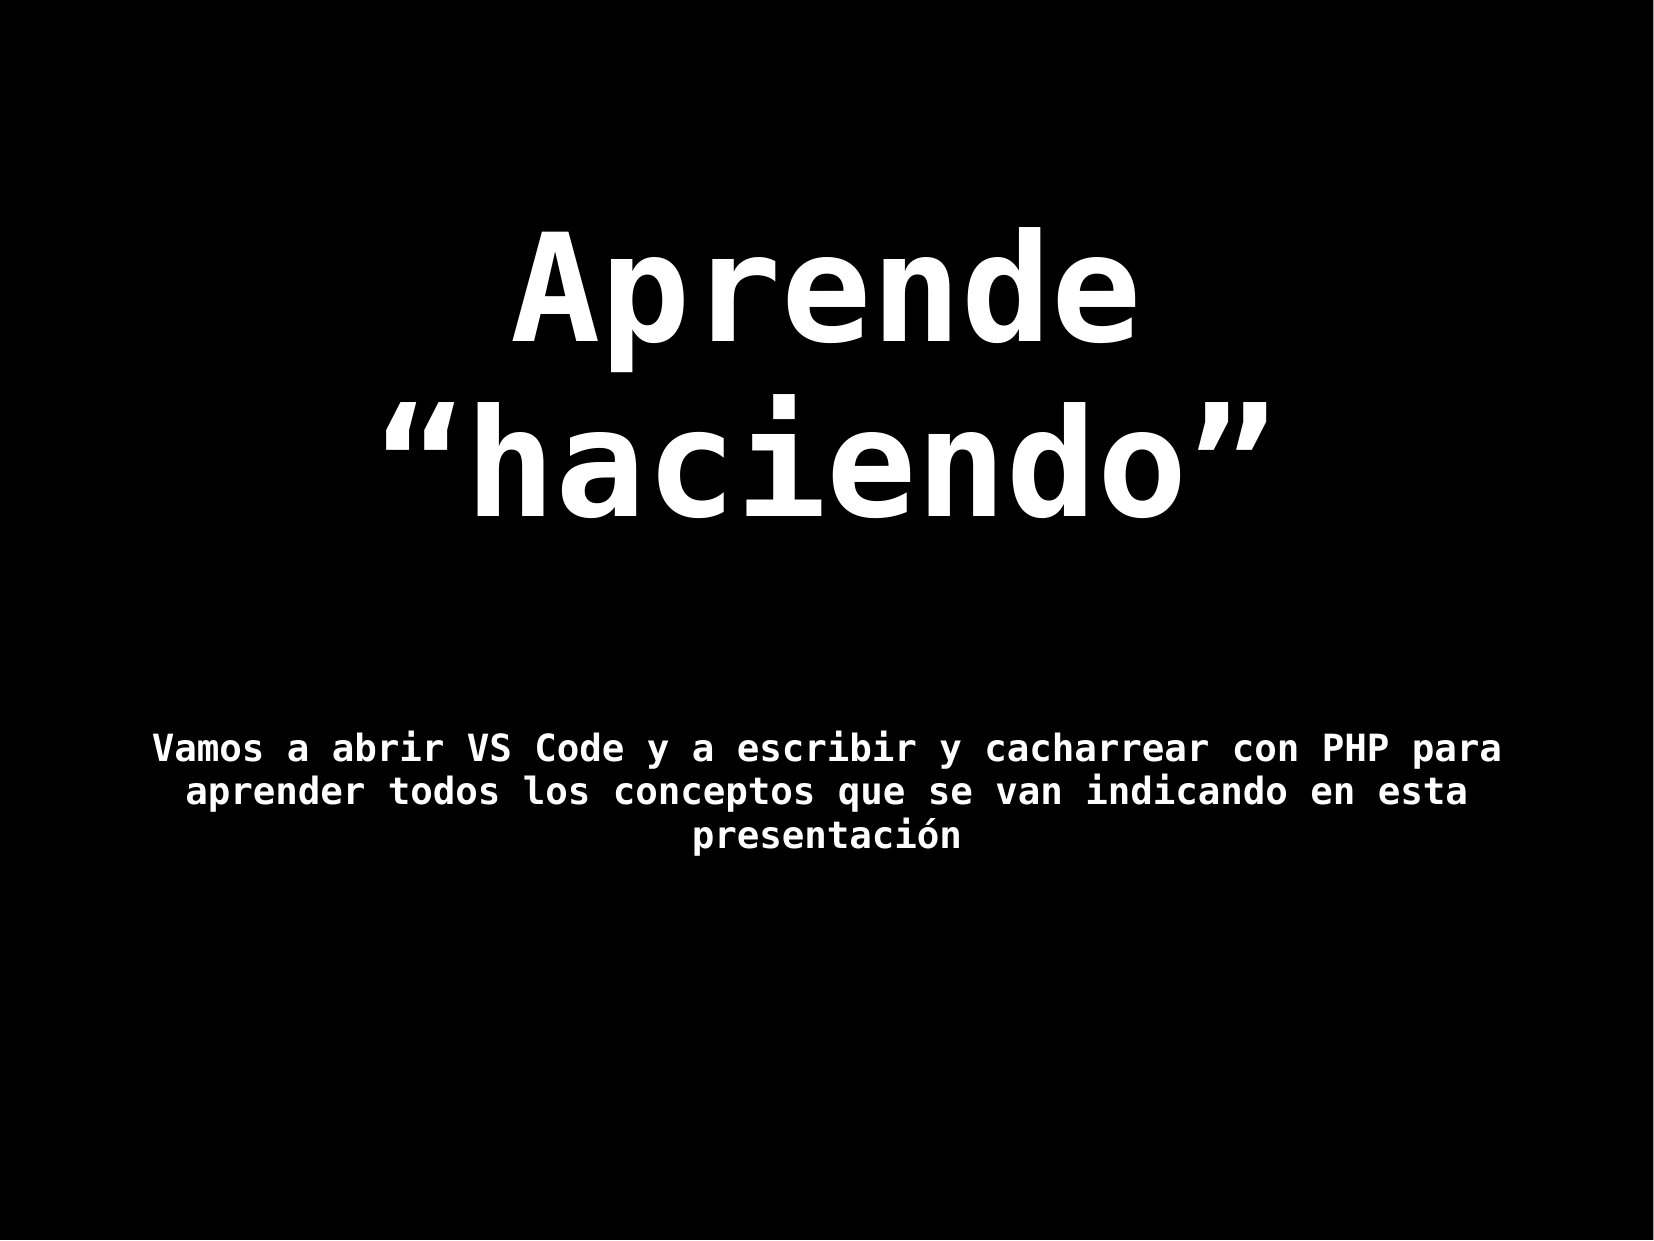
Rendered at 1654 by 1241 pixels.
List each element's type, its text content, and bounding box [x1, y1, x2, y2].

subtitle Aprende “haciendo” Vamos a abrir VS Code y a escribir y cacharrear con PHP para aprender todos los conceptos que se van indicando en esta presentación [82, 49, 1571, 1010]
